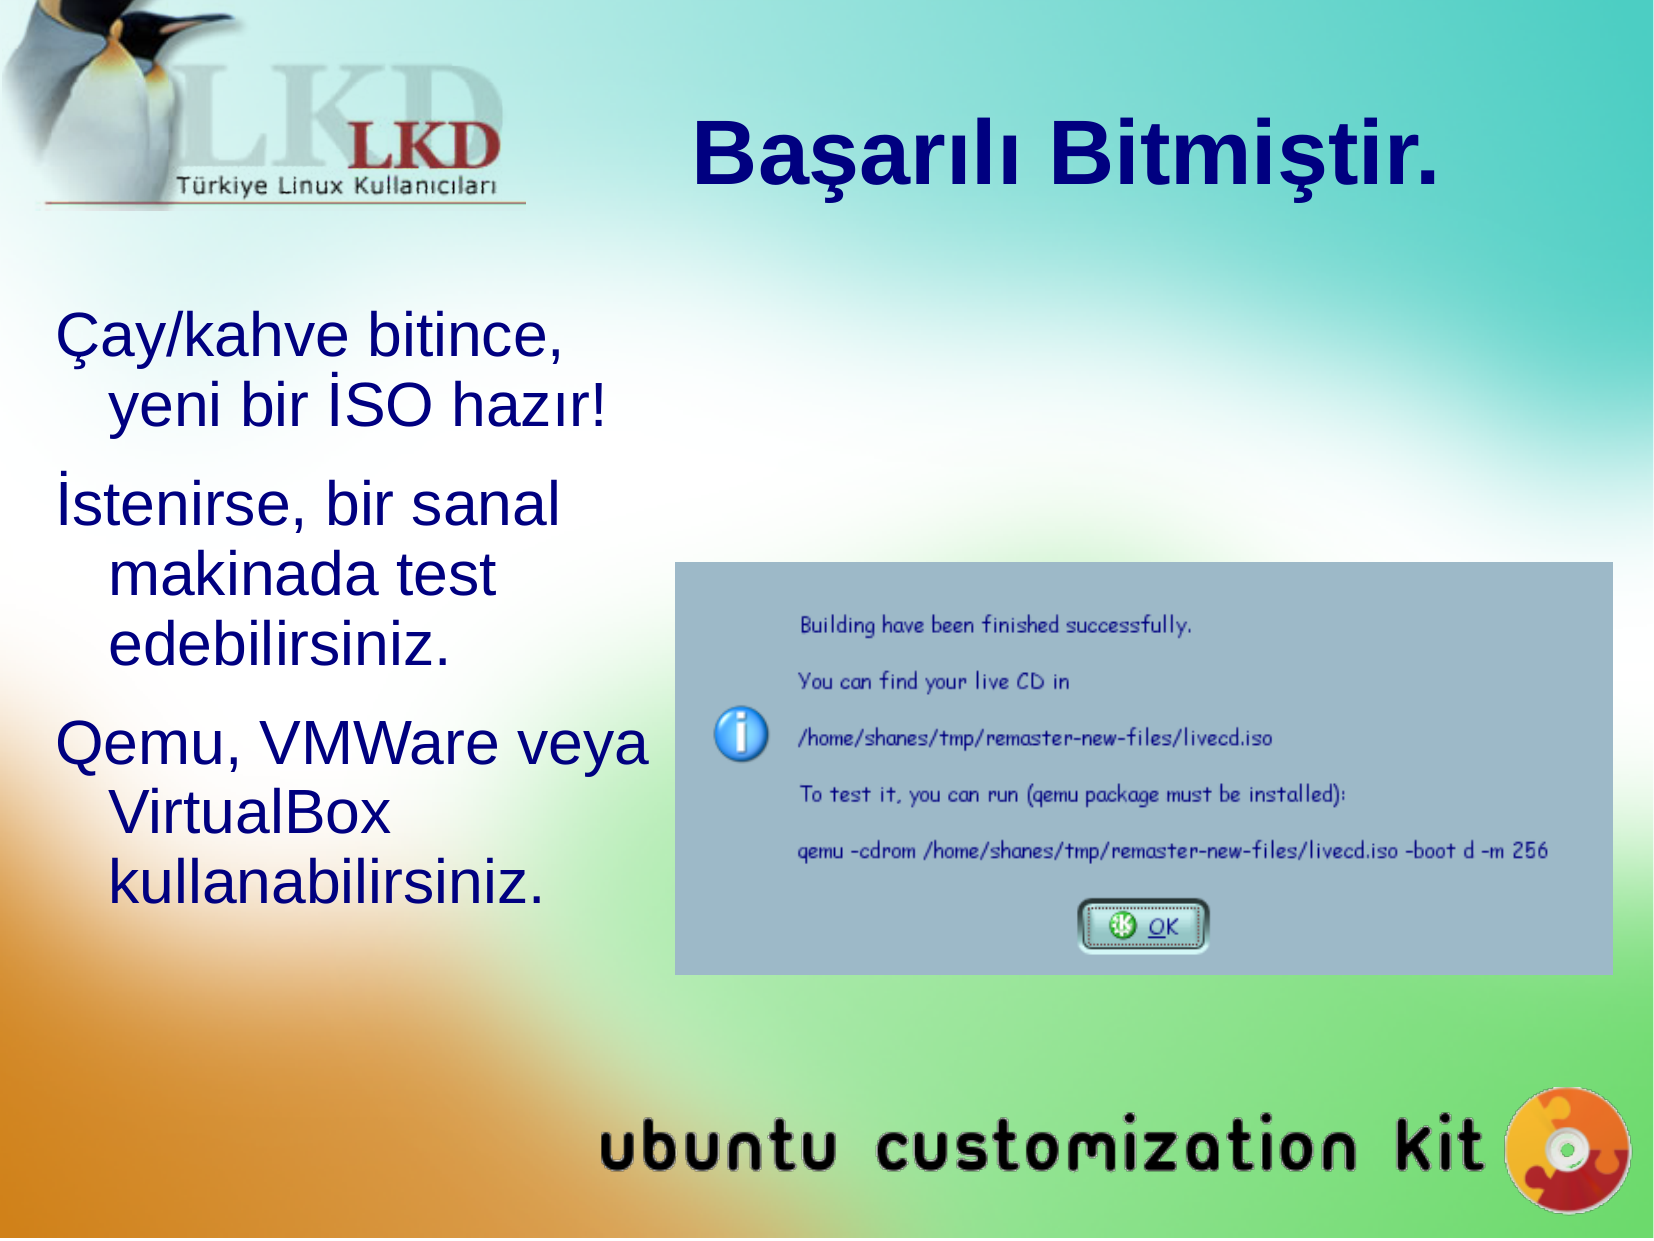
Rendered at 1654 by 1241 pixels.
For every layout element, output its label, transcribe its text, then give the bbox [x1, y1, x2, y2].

list Çay/kahve bitince, yeni bir İSO hazır! İstenirse, bir sanal makinada test edebilirsiniz. Qemu, VMWare veya VirtualBox kullanabilirsiniz. [37, 300, 668, 918]
title Başarılı Bitmiştir. [562, 56, 1571, 250]
picture [0, 0, 1654, 1238]
